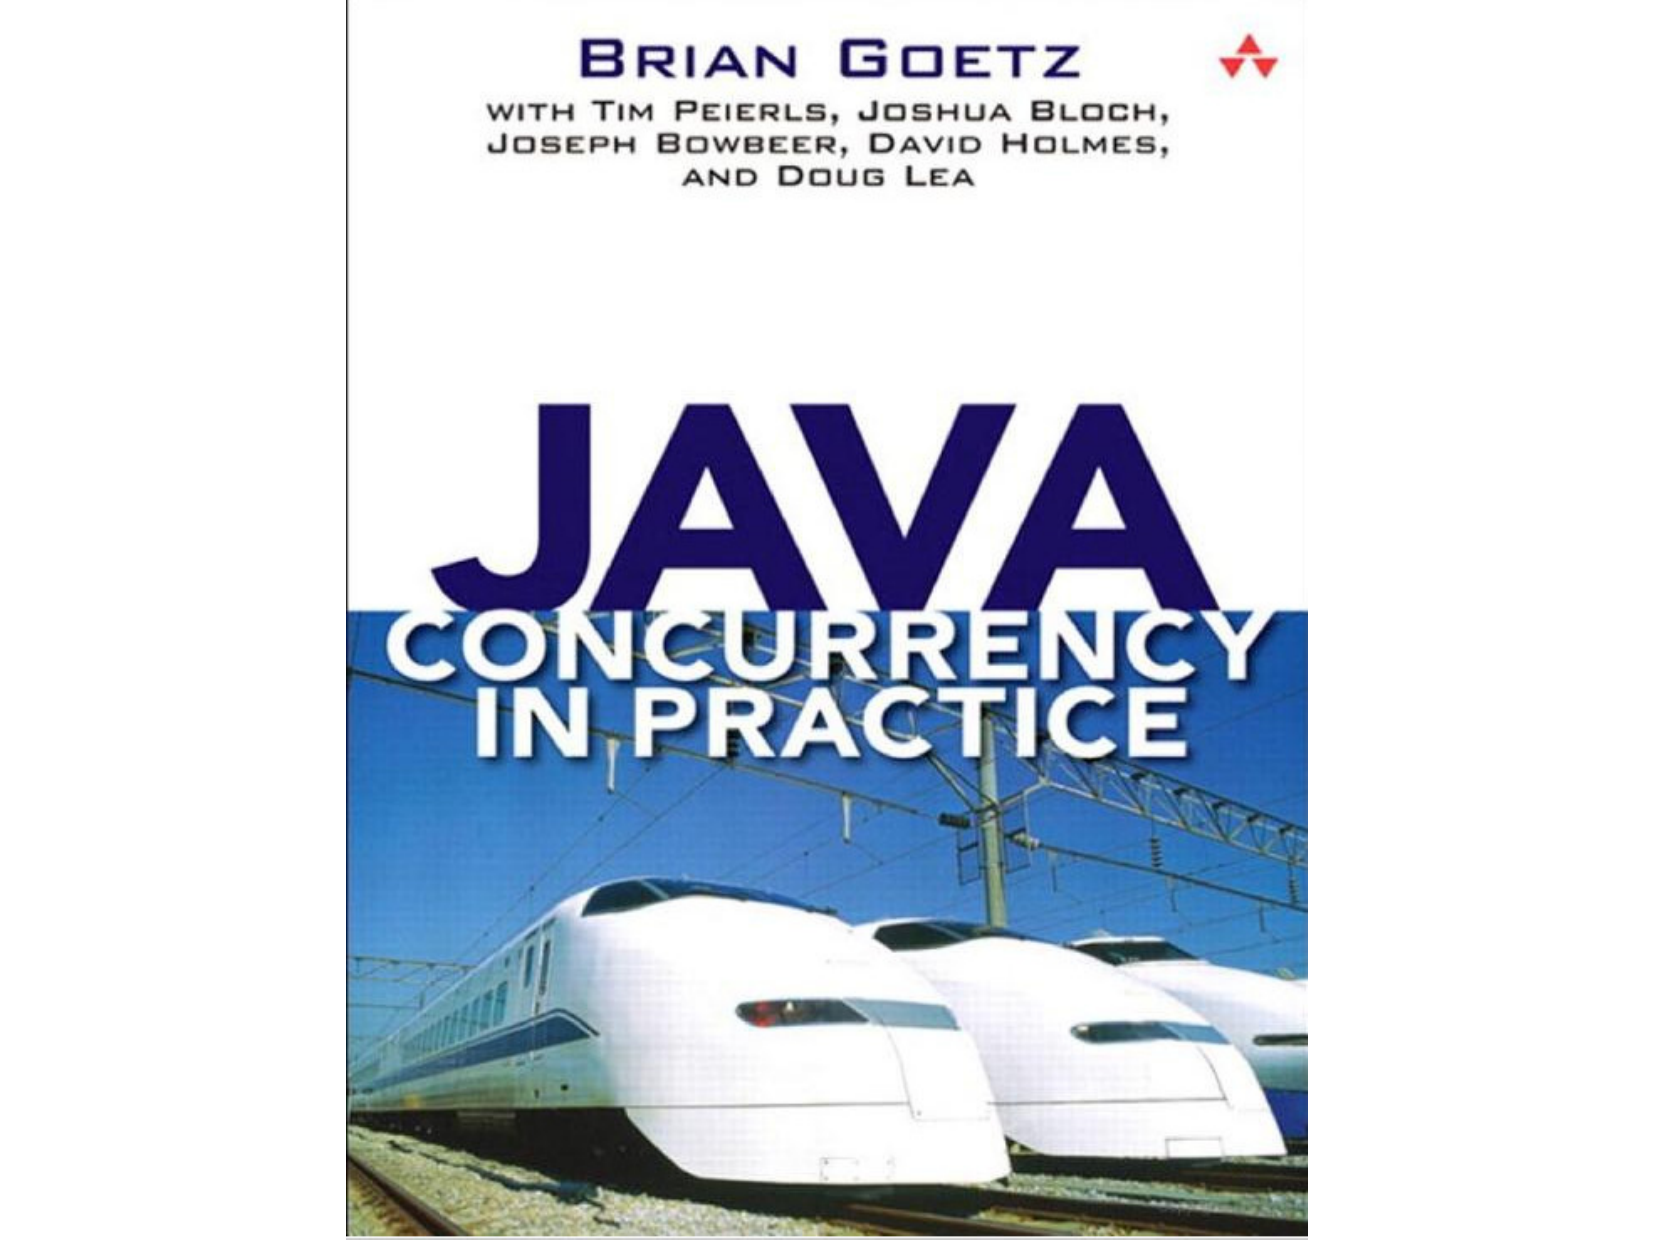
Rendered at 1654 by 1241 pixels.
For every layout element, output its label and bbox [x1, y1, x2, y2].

picture [346, 0, 1308, 1240]
